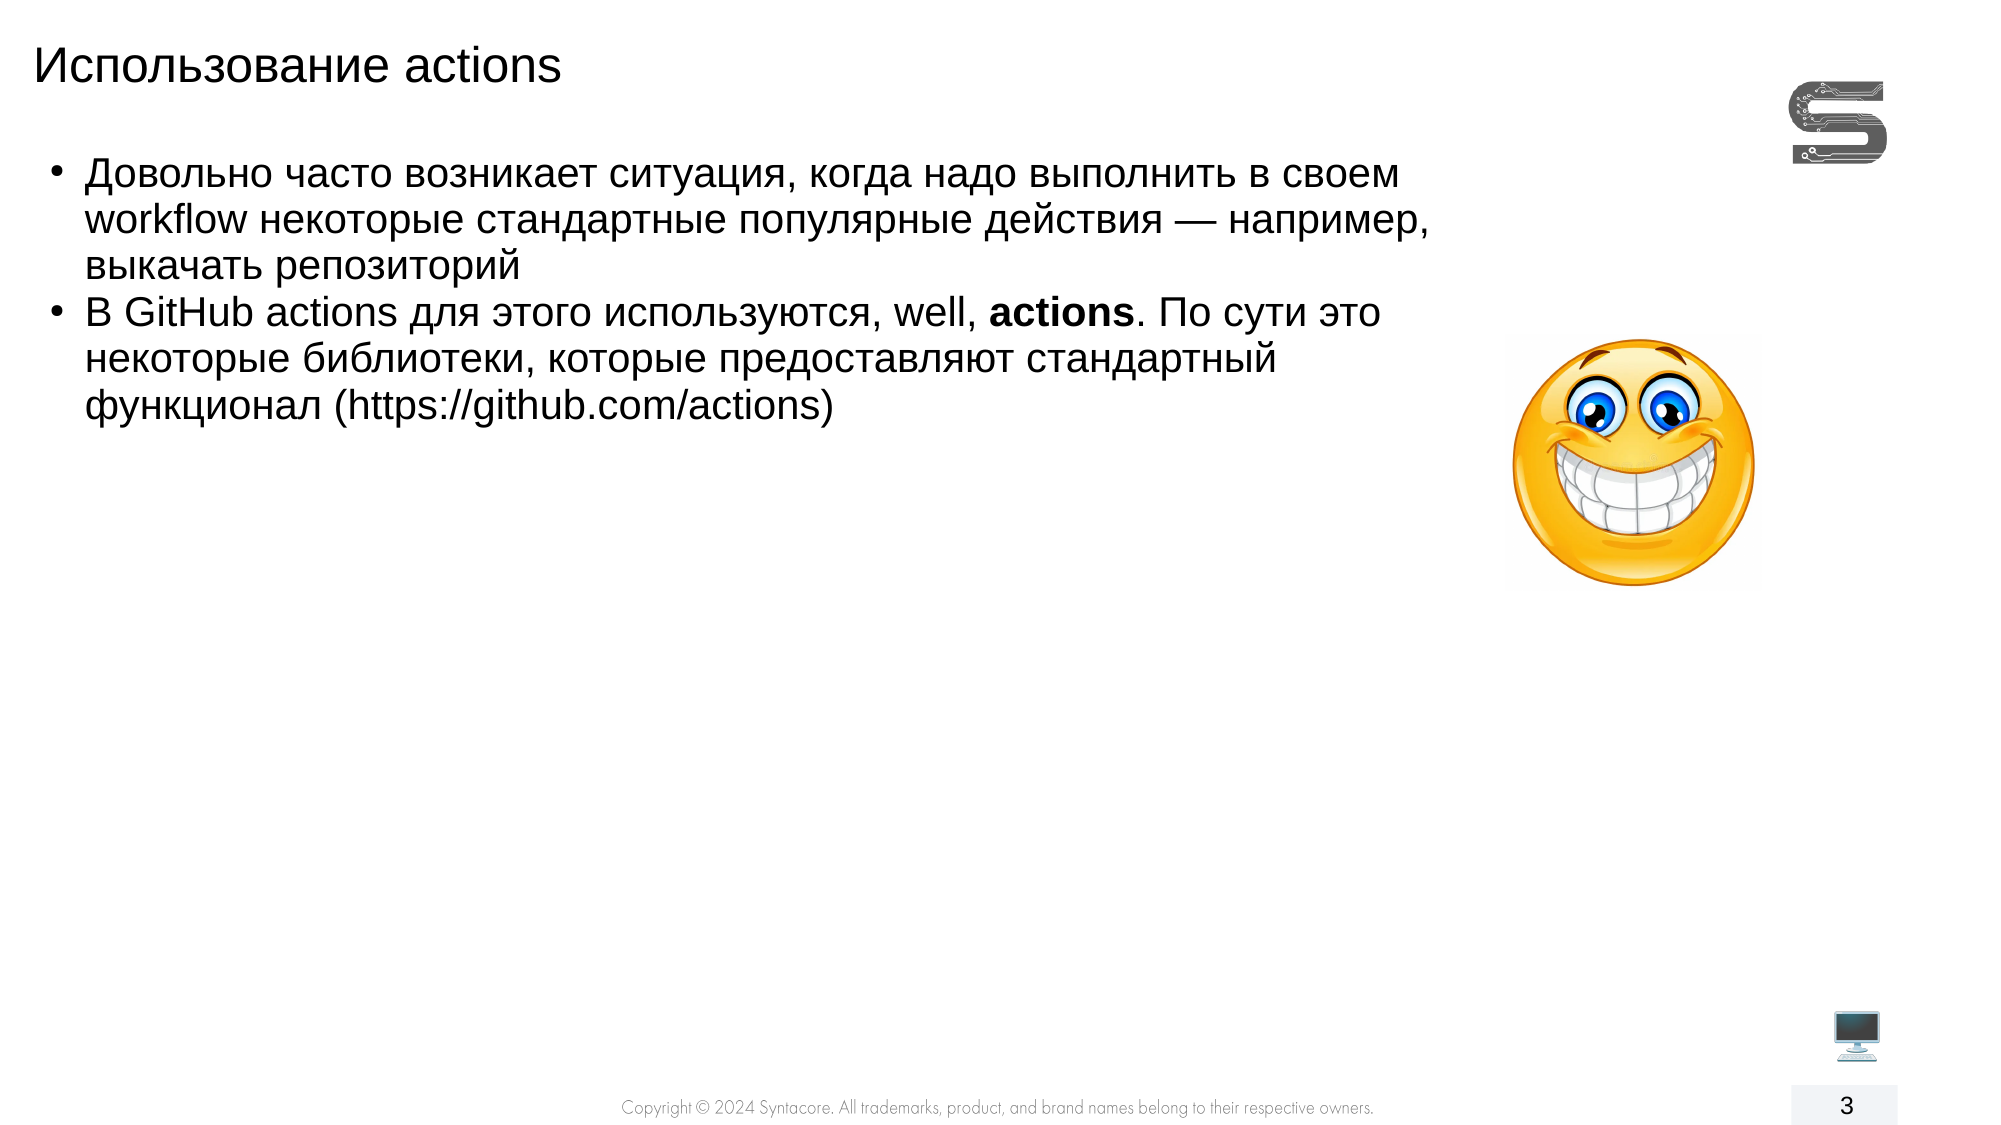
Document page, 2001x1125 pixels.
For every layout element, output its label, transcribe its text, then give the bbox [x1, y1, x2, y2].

text_box Довольно часто возникает ситуация, когда надо выполнить в своем workflow некоторые стандартные популярные действия — например, выкачать репозиторий В GitHub actions для этого используются, well, actions. По сути это некоторые библиотеки, которые предоставляют стандартный функционал (https://github.com/actions) [34, 141, 1506, 591]
picture [1830, 1010, 1884, 1064]
picture [1505, 334, 1762, 591]
text_box <number> [1825, 1084, 1969, 1125]
picture [1788, 81, 1887, 164]
text_box Использование actions [0, 29, 857, 101]
picture [621, 1094, 1381, 1119]
